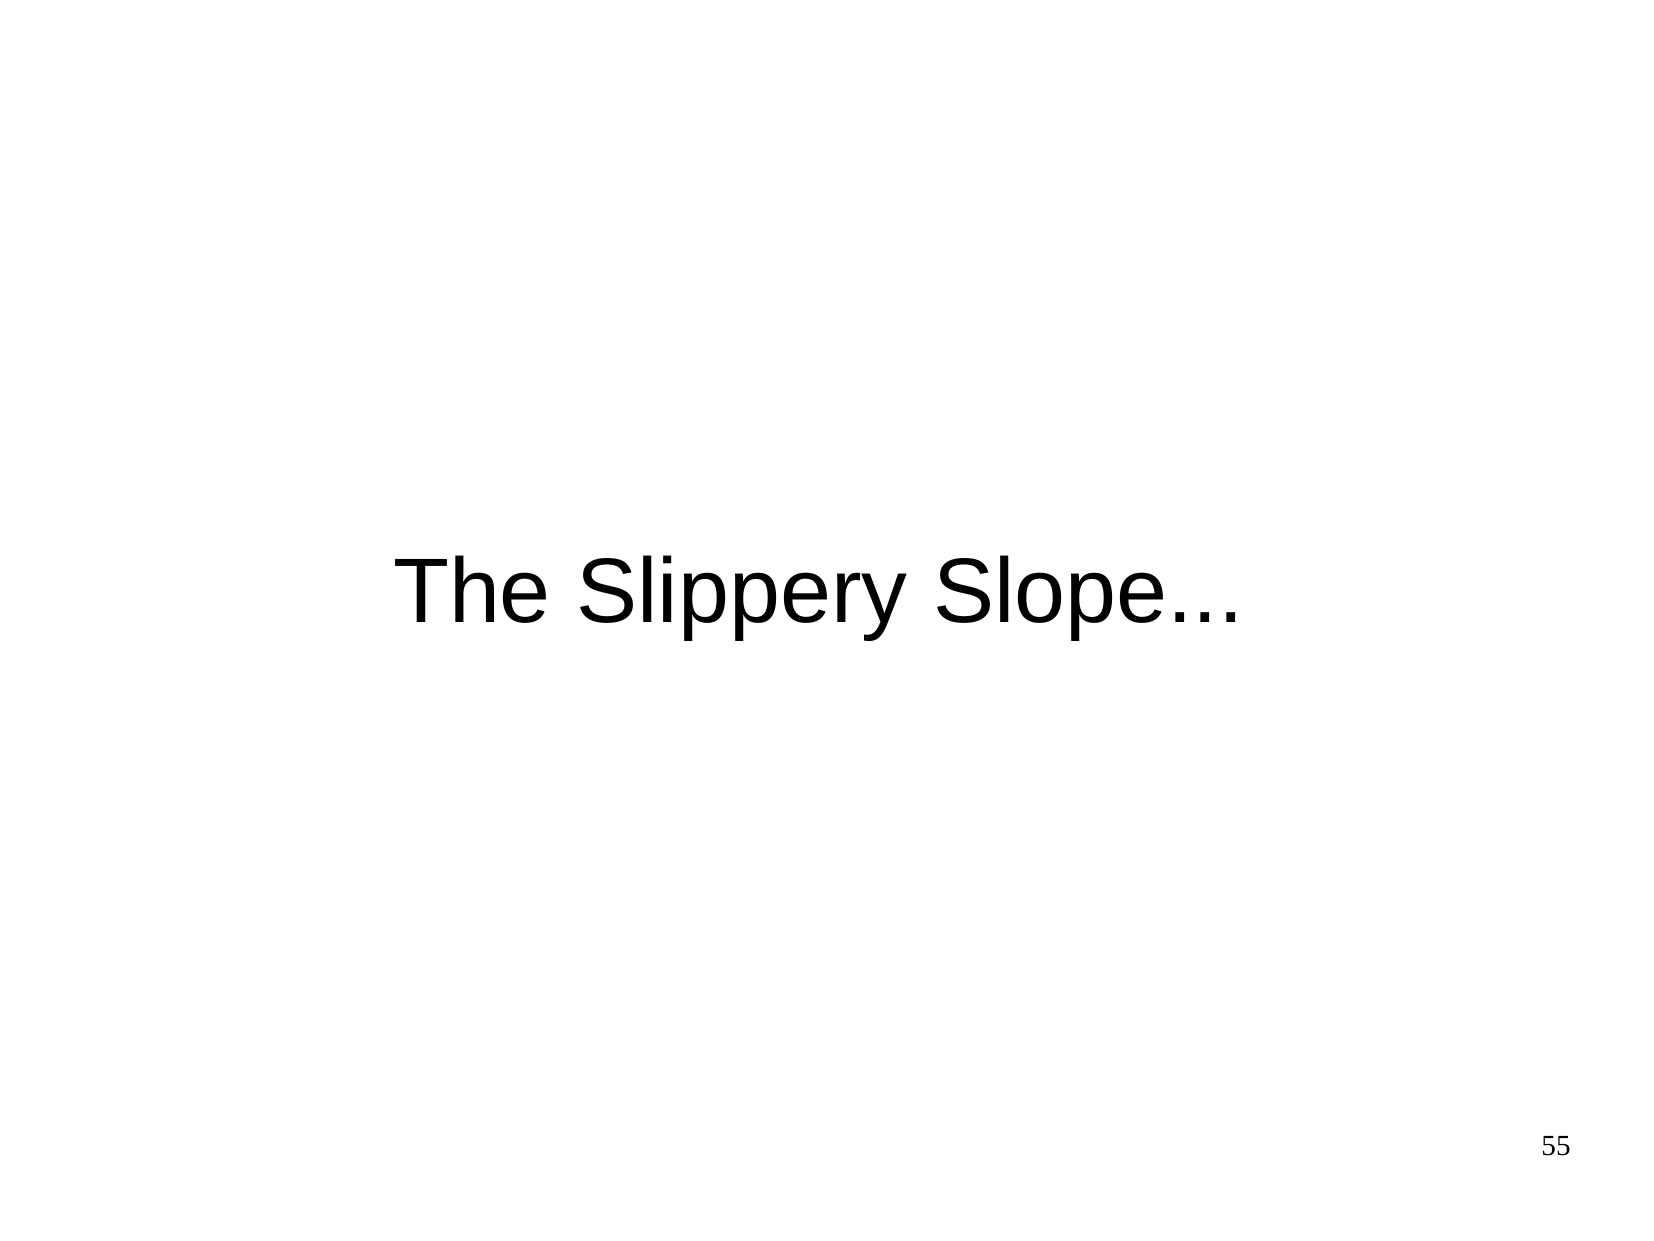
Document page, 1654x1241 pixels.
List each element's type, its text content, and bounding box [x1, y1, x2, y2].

title The Slippery Slope... [75, 487, 1564, 695]
